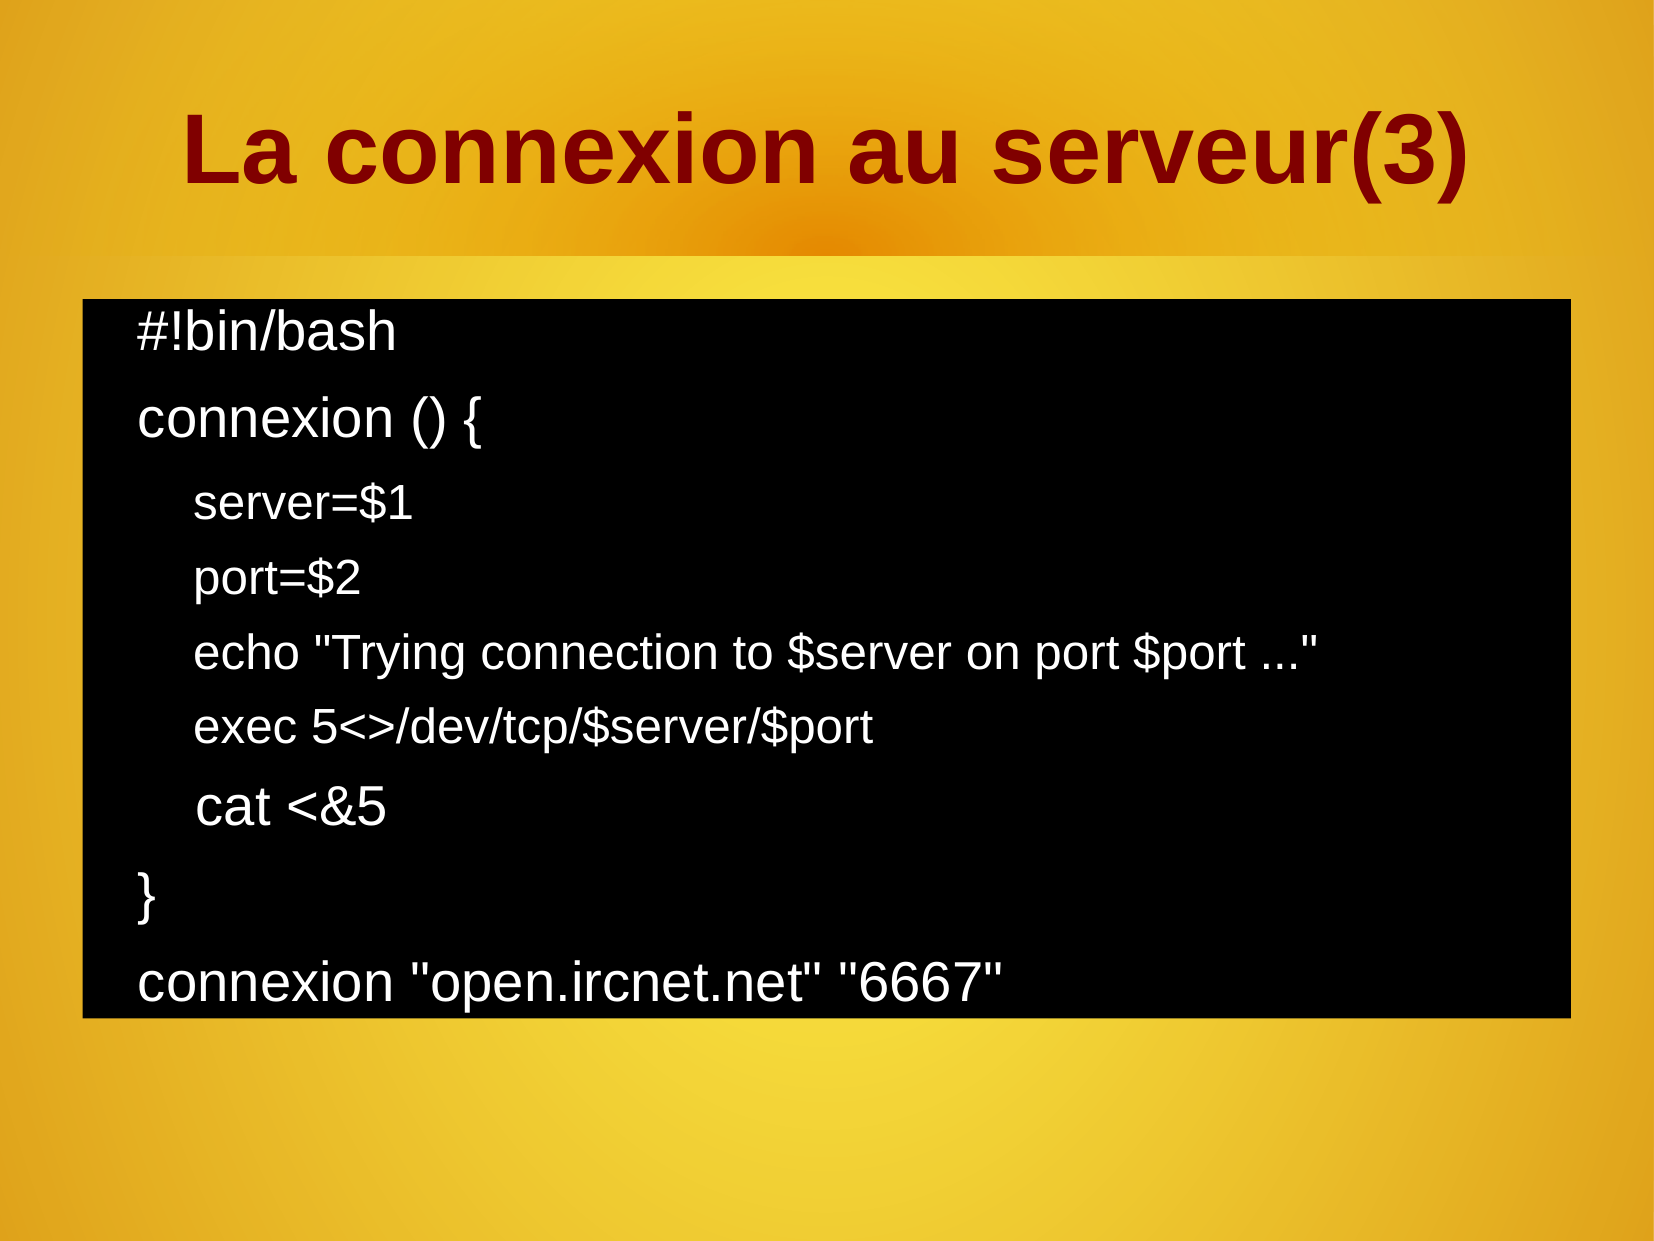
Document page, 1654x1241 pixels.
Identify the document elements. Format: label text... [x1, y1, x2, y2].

list #!bin/bash connexion () { server=$1 port=$2 echo "Trying connection to $server on port $port ..." exec 5<>/dev/tcp/$server/$port cat <&5 } connexion "open.ircnet.net" "6667" [82, 299, 1571, 1019]
title La connexion au serveur(3) [82, 47, 1571, 252]
